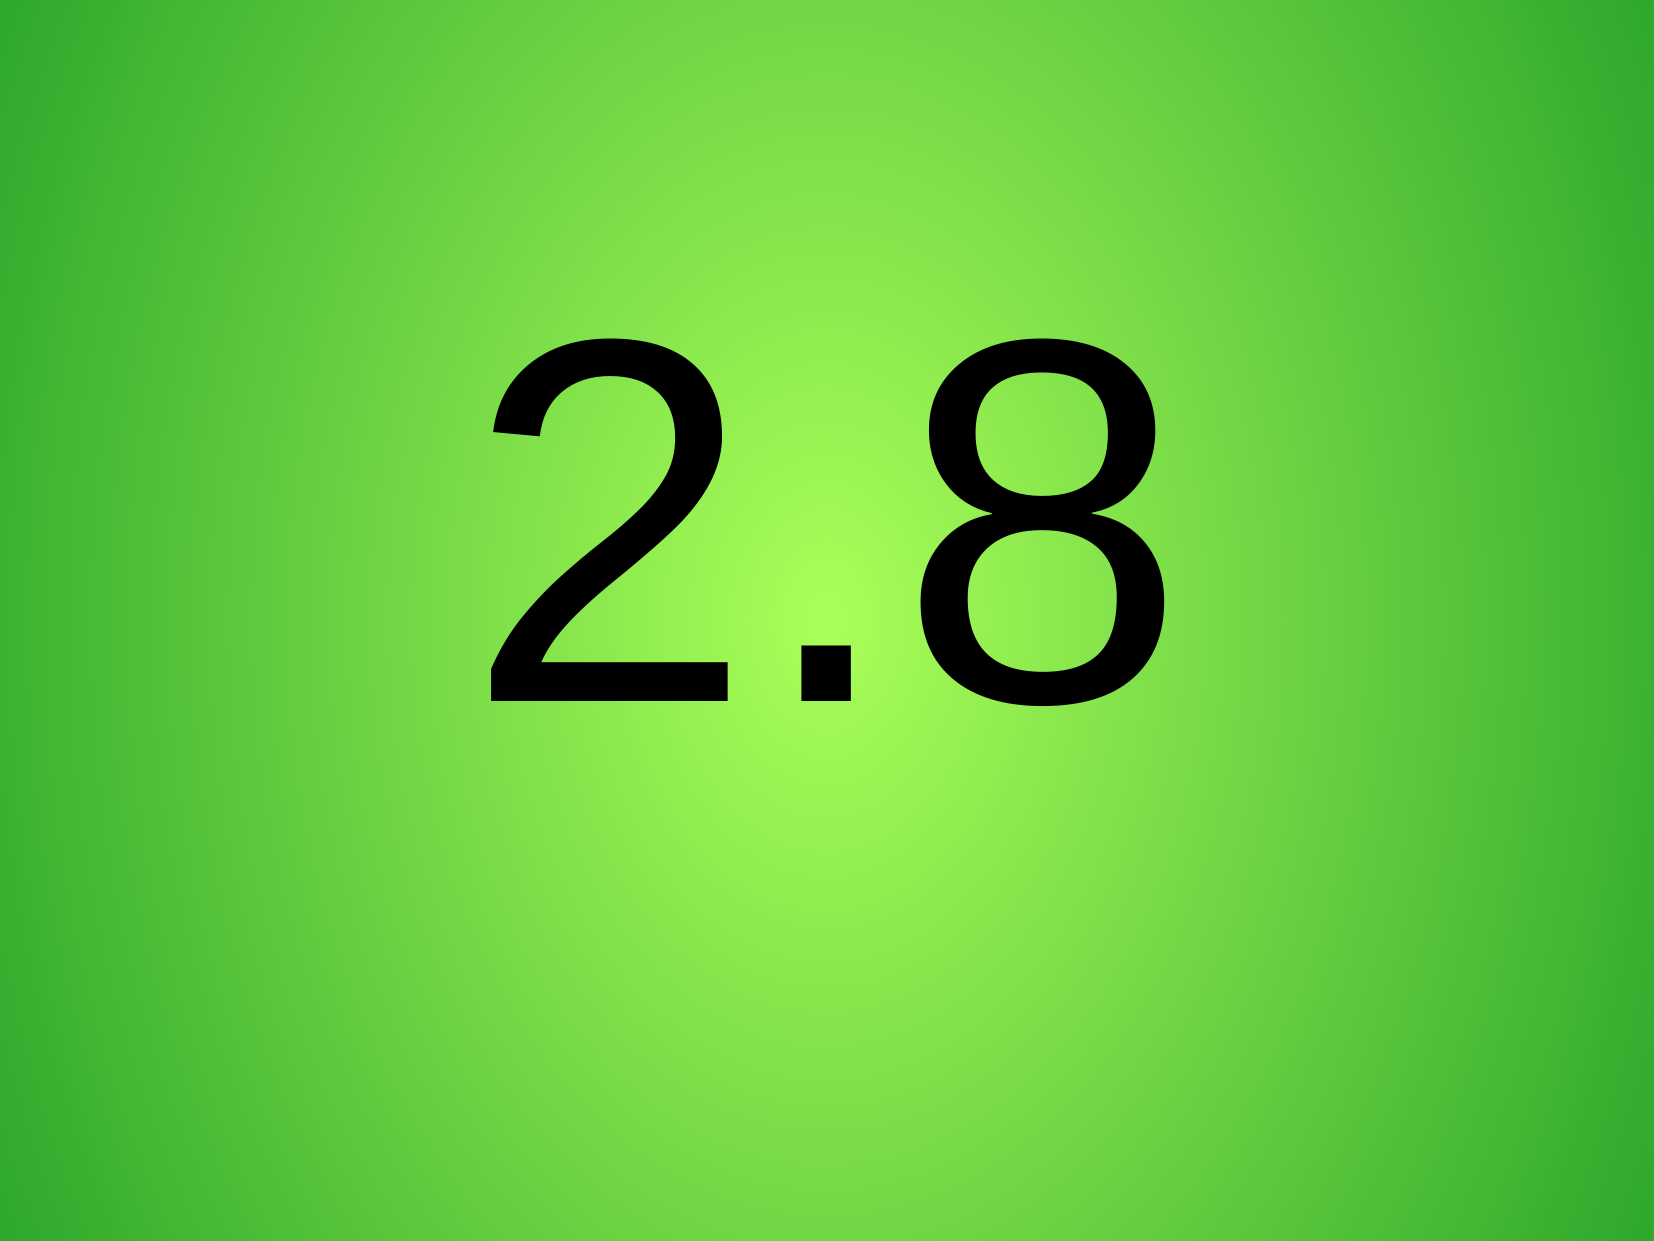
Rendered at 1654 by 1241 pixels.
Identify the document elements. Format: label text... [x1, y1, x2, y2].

subtitle 2.8 [82, 47, 1571, 997]
